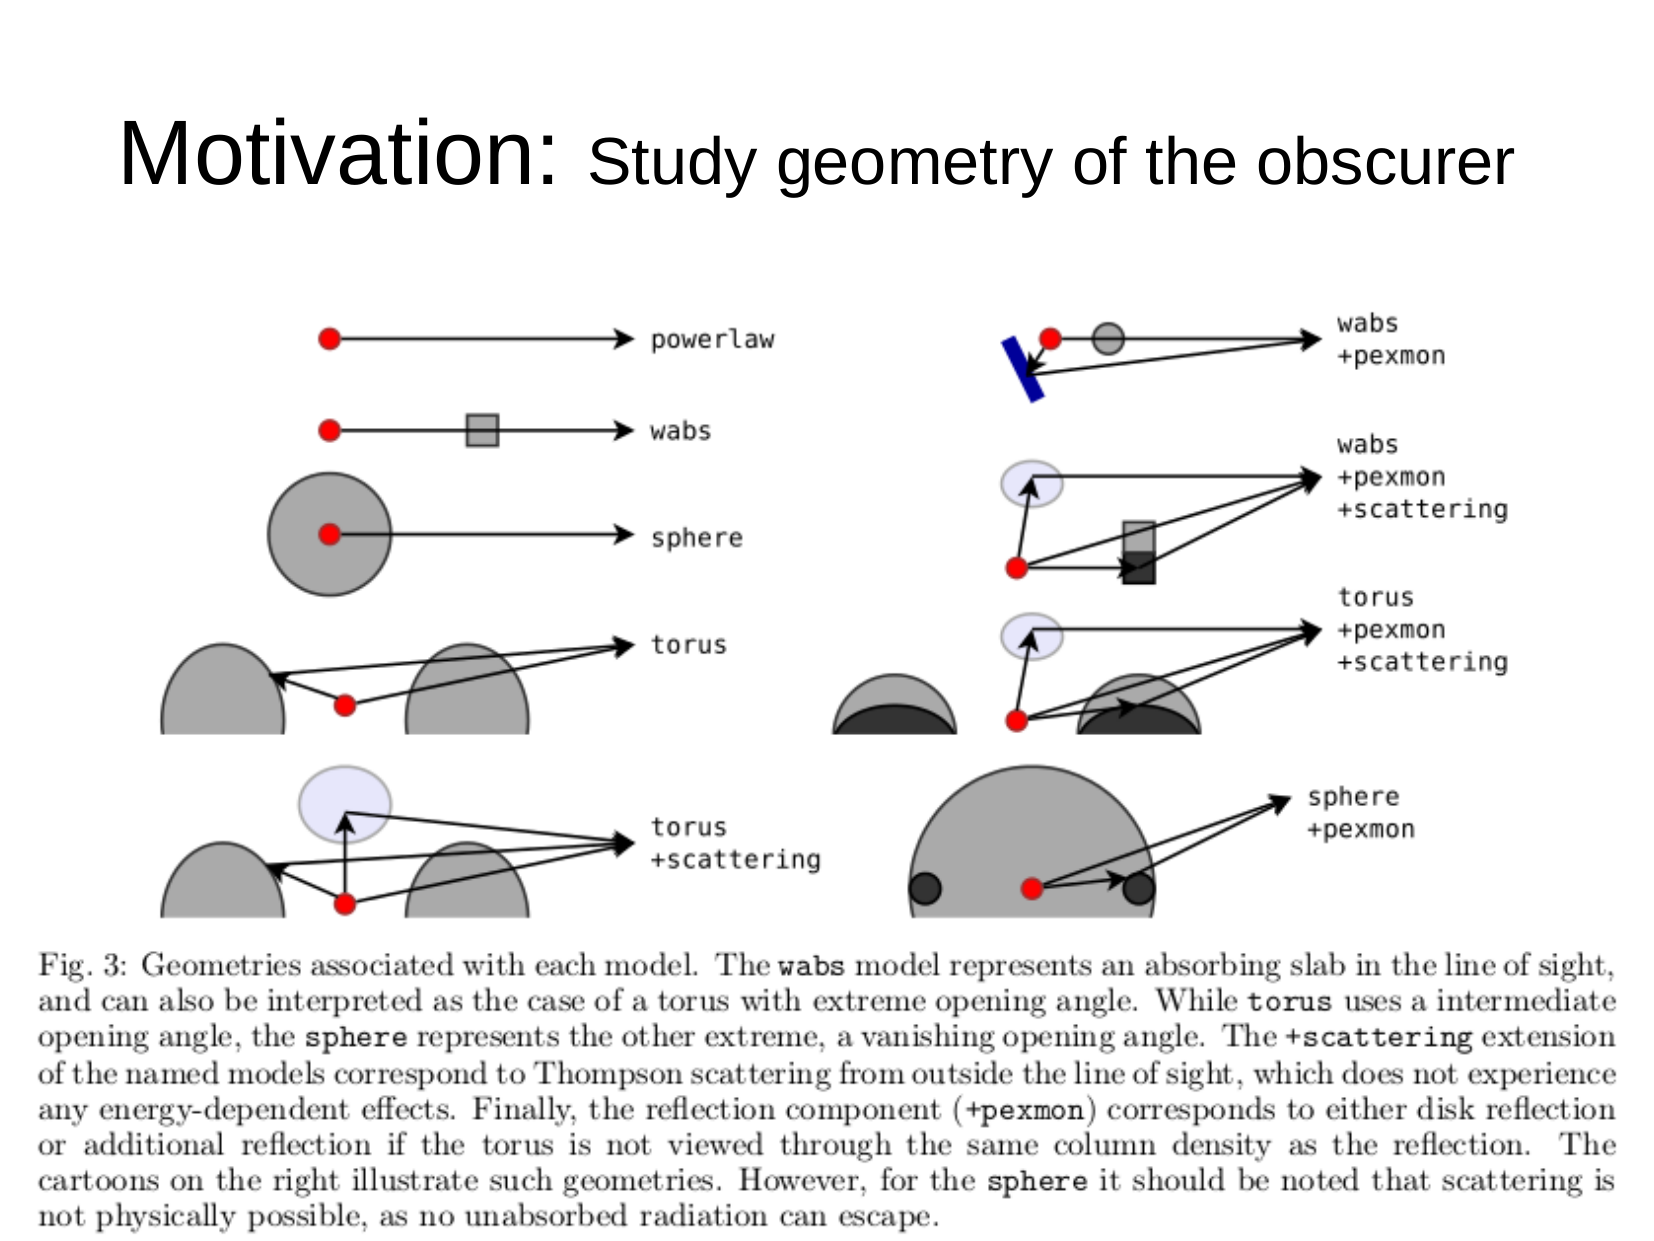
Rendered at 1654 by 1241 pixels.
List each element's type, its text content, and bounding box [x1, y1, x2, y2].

title Motivation: Study geometry of the obscurer [82, 49, 1571, 224]
picture [11, 224, 1636, 1241]
